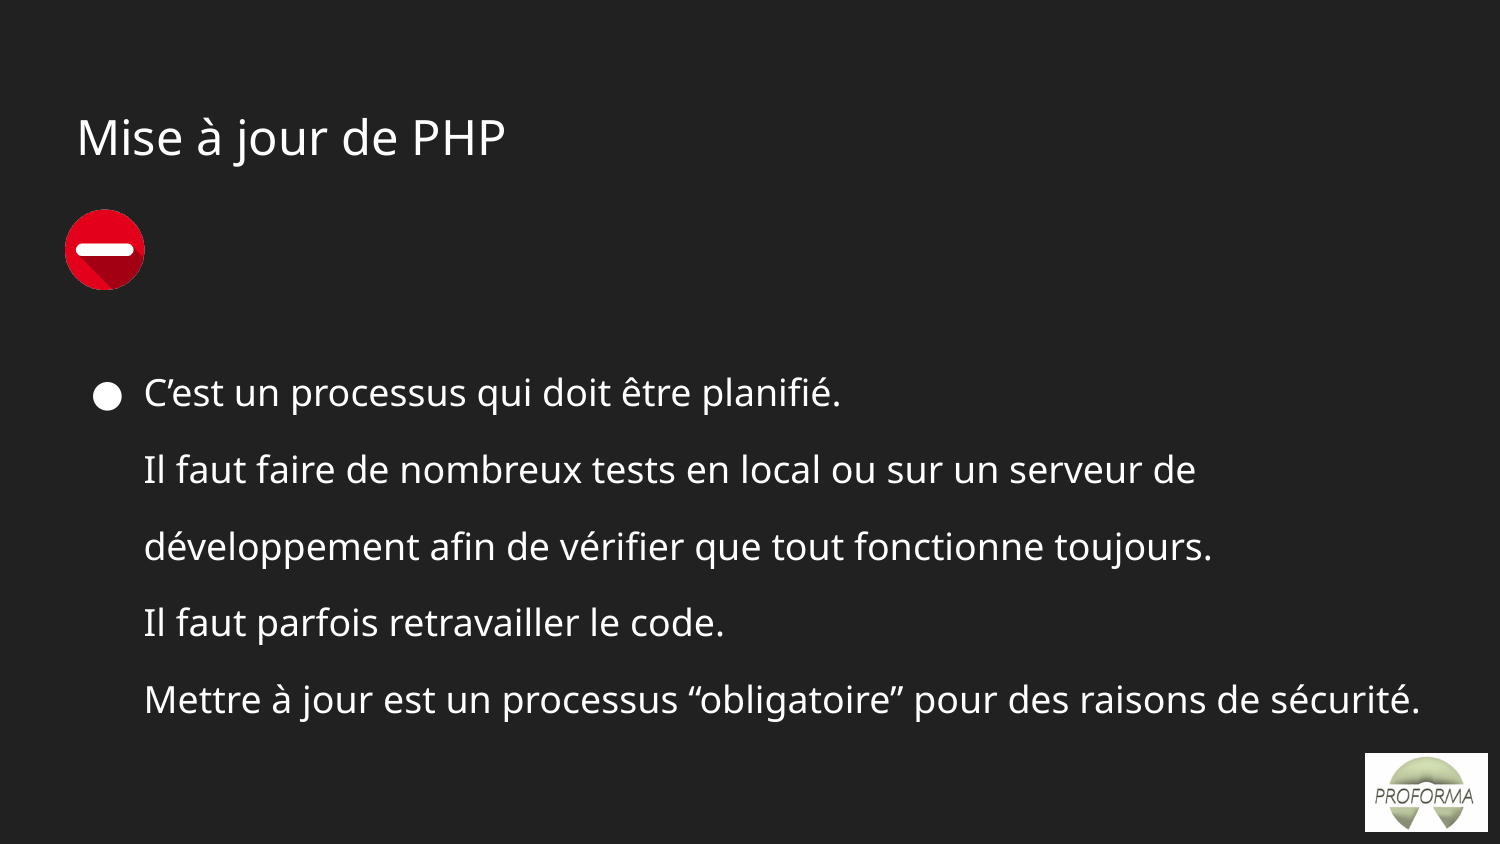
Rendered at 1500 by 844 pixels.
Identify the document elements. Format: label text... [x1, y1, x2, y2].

title C’est un processus qui doit être planifié. Il faut faire de nombreux tests en local ou sur un serveur de développement afin de vérifier que tout fonctionne toujours. Il faut parfois retravailler le code. Mettre à jour est un processus “obligatoire” pour des raisons de sécurité. [61, 258, 1467, 740]
picture [61, 207, 148, 293]
picture [1365, 753, 1488, 832]
title Mise à jour de PHP [61, 88, 674, 185]
